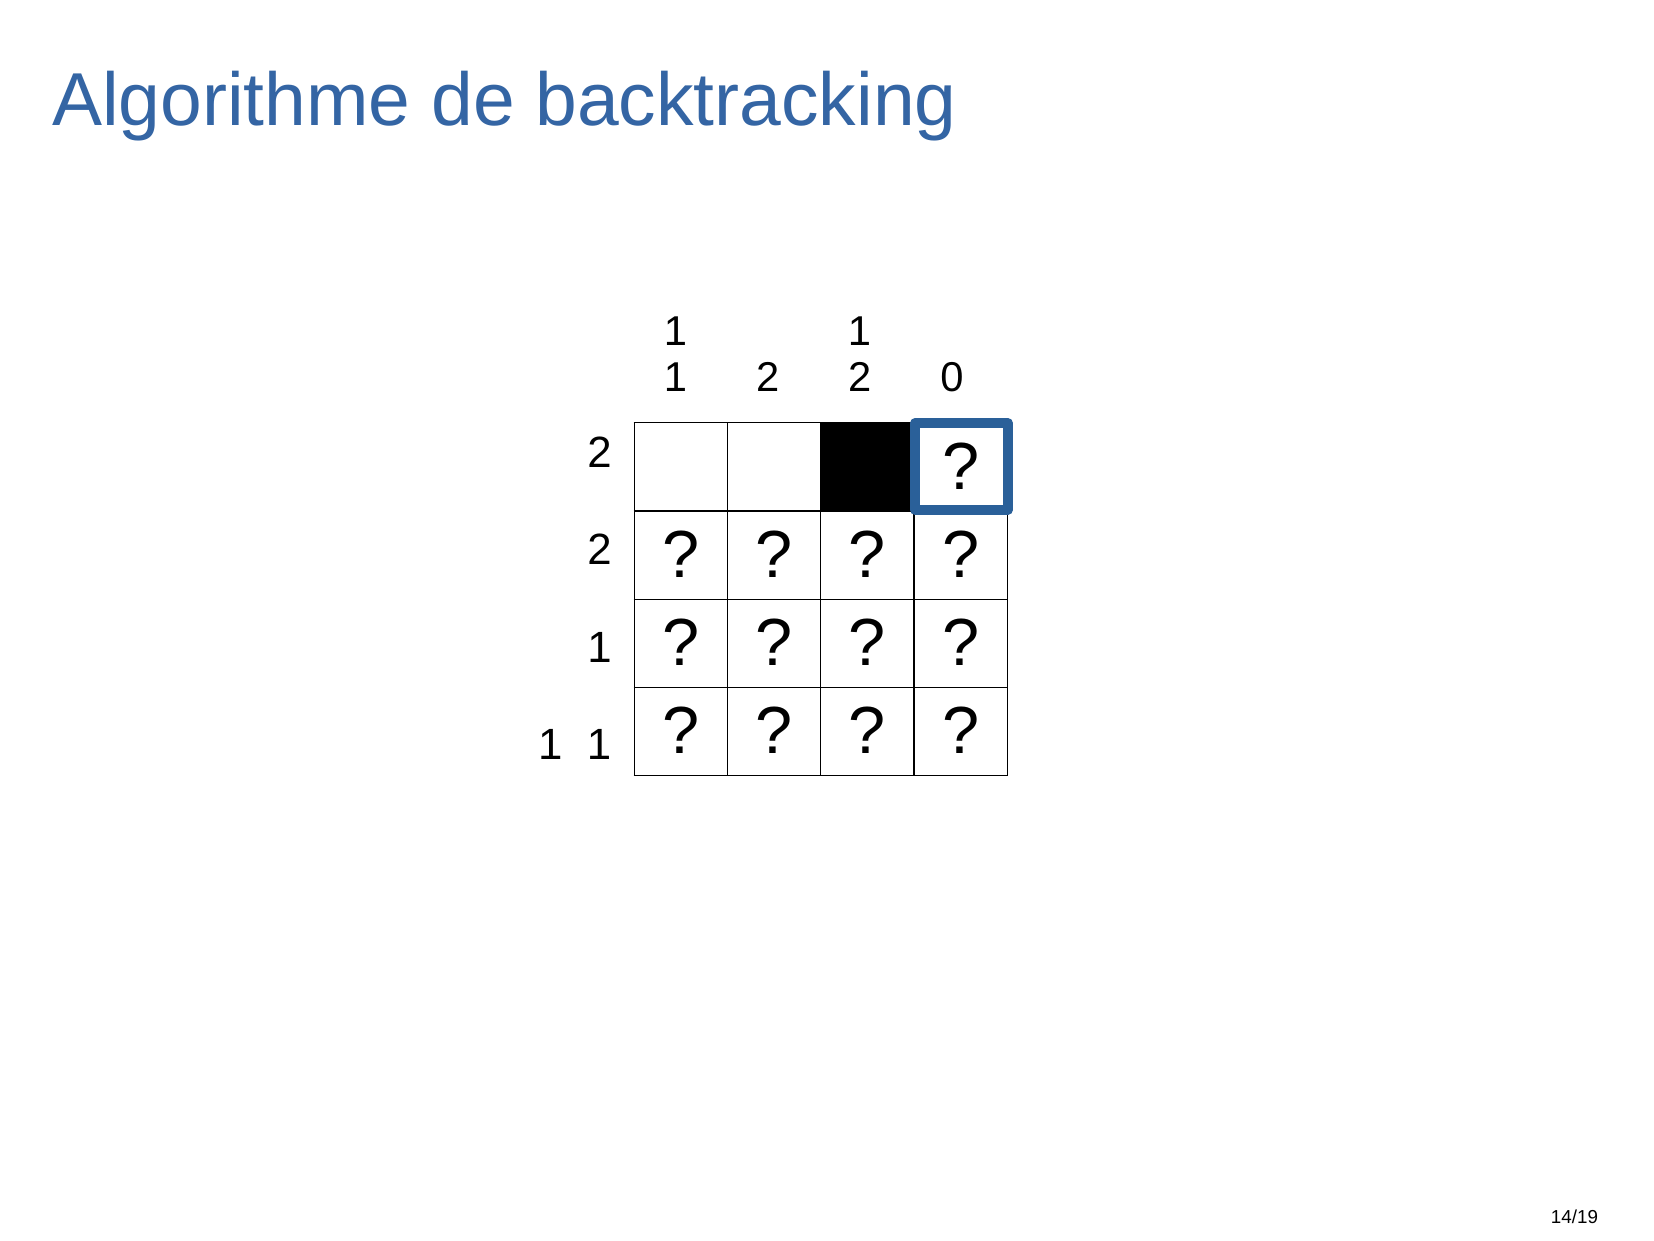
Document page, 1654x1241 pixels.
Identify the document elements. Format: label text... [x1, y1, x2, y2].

text_box Algorithme de backtracking [37, 50, 976, 151]
table_cell ? [821, 512, 913, 599]
table_header [635, 423, 727, 510]
table_cell ? [728, 688, 820, 775]
table_cell ? [915, 600, 1007, 687]
table_header ? [920, 428, 1003, 505]
table_cell ? [728, 600, 820, 687]
table_cell ? [728, 512, 820, 599]
text_box 14/19 [1536, 1198, 1613, 1235]
table_cell ? [635, 600, 727, 687]
text_box 1 1 1 2 2 0 [637, 300, 992, 408]
table_header [728, 423, 820, 510]
table_cell ? [635, 512, 727, 599]
table_cell ? [821, 688, 913, 775]
table_cell ? [821, 600, 913, 687]
table_cell ? [915, 515, 1007, 599]
text_box 2 2 1 1 1 [523, 420, 633, 826]
table_cell ? [915, 688, 1007, 775]
table_cell ? [635, 688, 727, 775]
table_header [821, 423, 910, 510]
